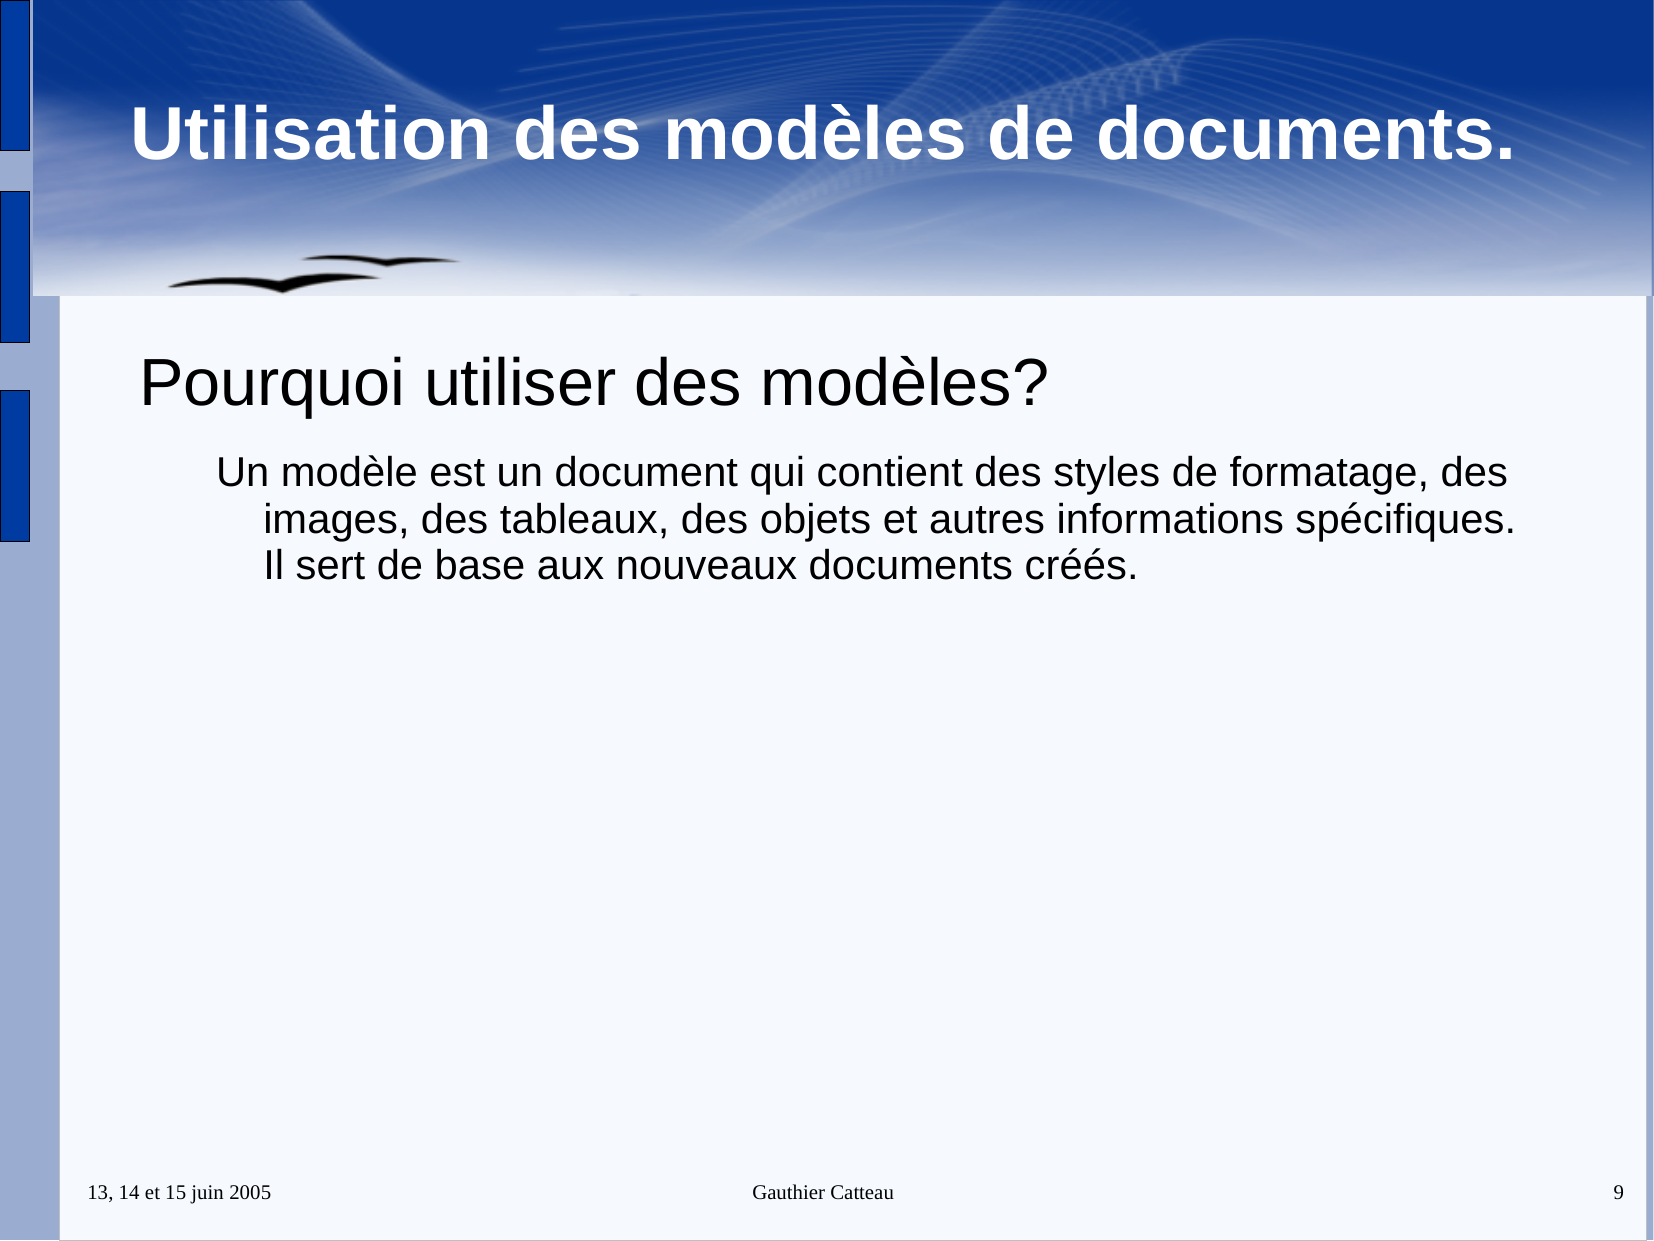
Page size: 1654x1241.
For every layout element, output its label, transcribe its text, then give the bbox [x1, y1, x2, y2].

title Utilisation des modèles de documents. [118, 29, 1531, 237]
list Pourquoi utiliser des modèles? Un modèle est un document qui contient des styles de formatage, des images, des tableaux, des objets et autres informations spécifiques. Il sert de base aux nouveaux documents créés. [121, 344, 1534, 1127]
picture [33, 0, 1654, 296]
